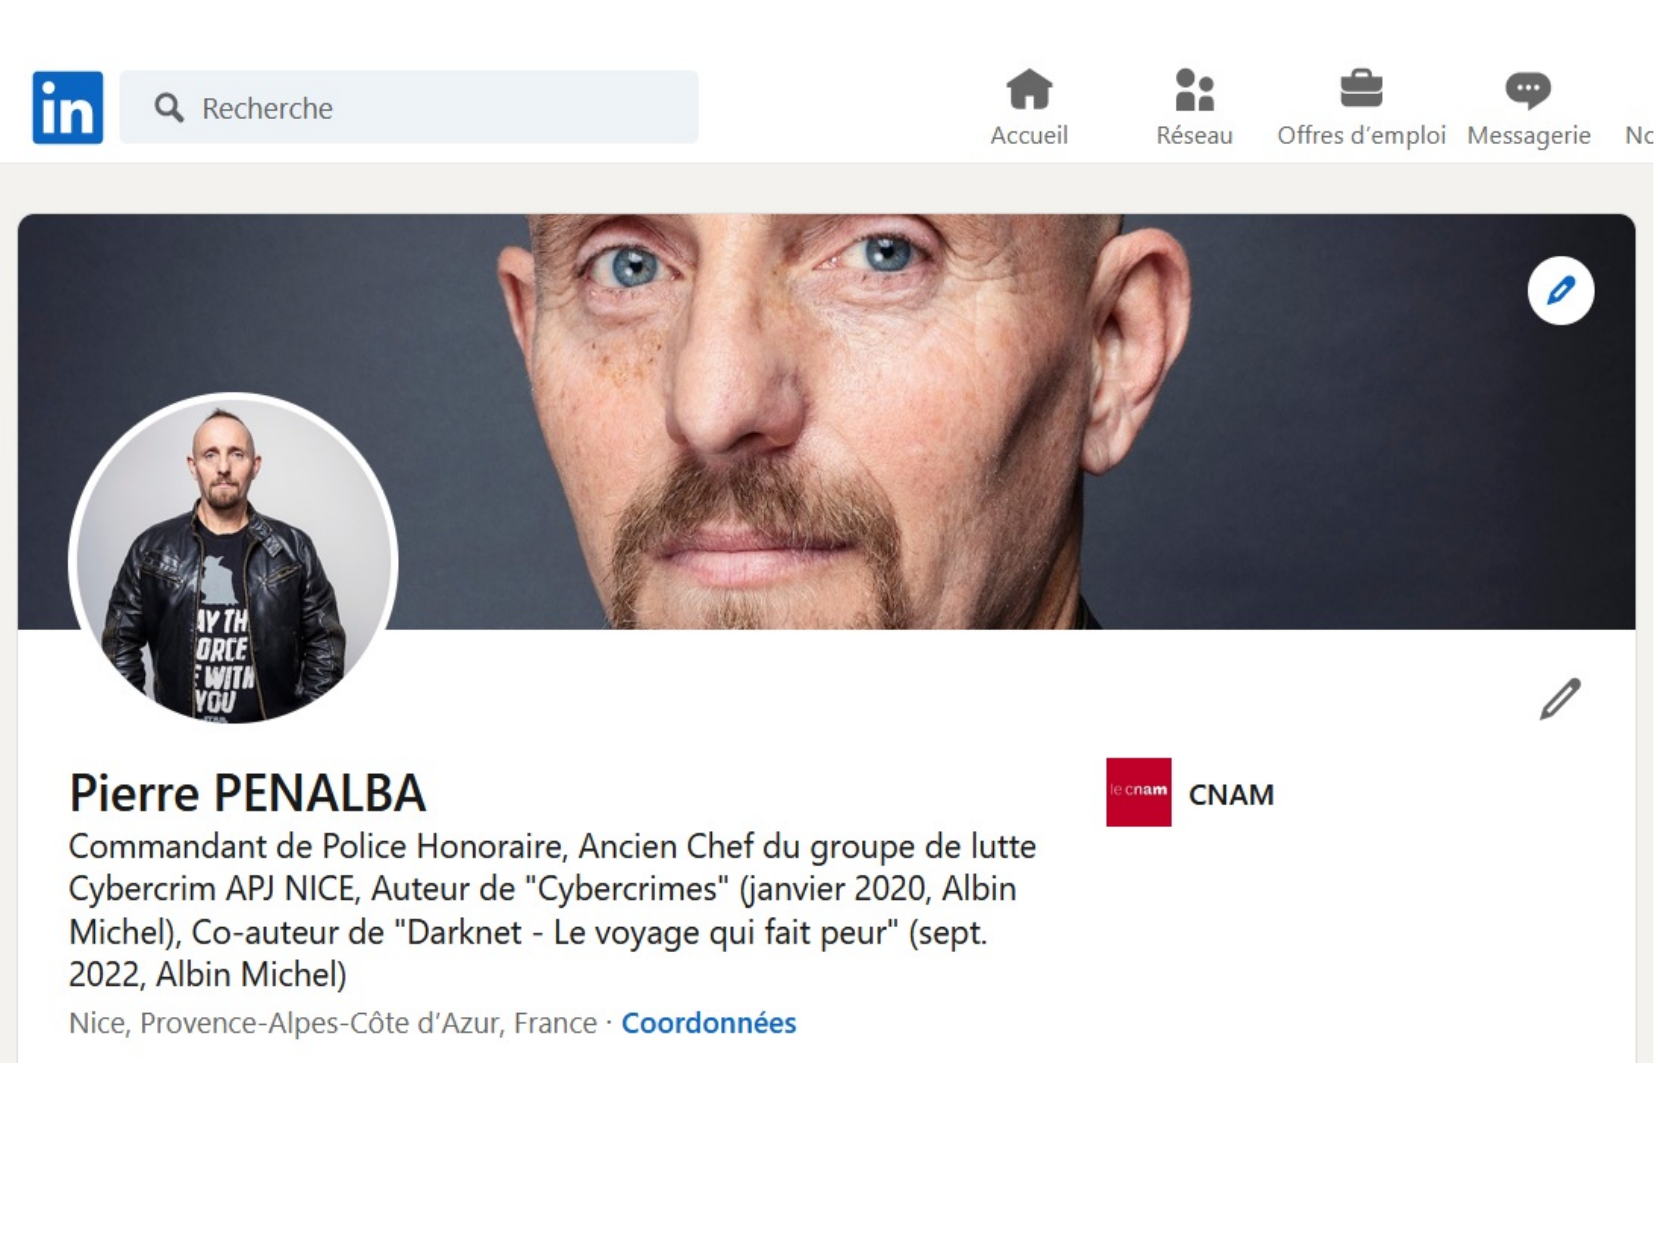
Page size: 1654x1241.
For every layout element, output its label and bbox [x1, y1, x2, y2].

picture [0, 58, 1654, 1063]
